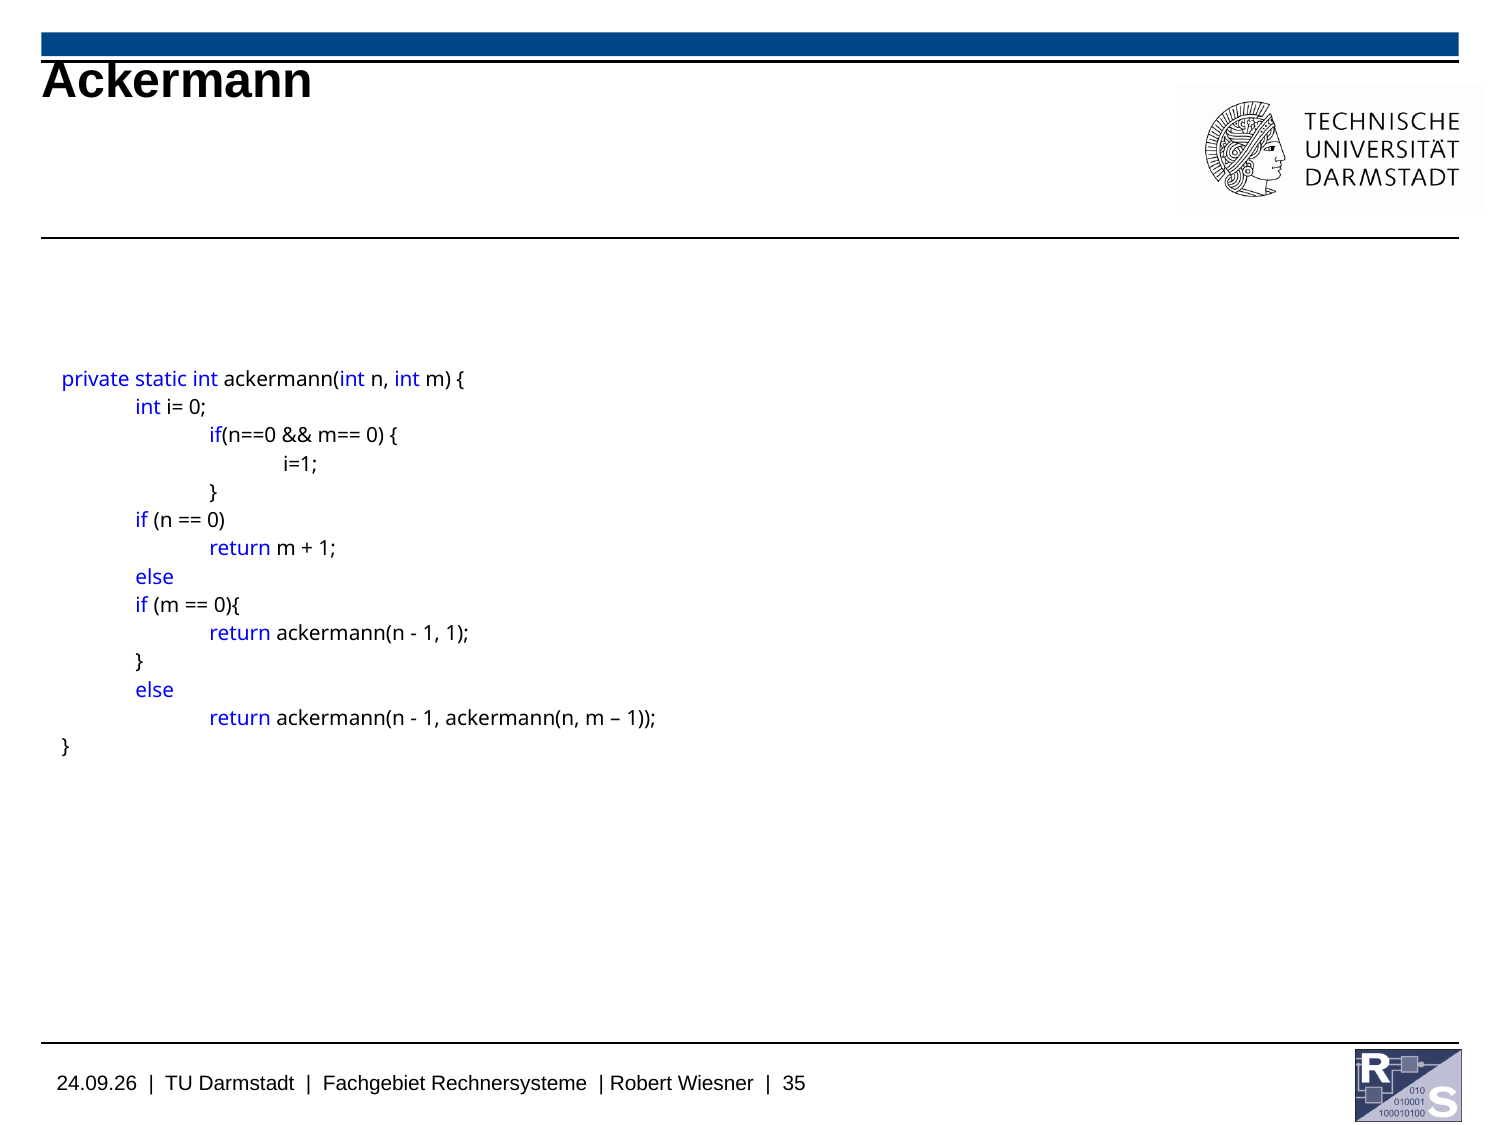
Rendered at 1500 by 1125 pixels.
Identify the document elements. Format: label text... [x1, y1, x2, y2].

picture [1355, 1049, 1462, 1122]
title Ackermann [41, 32, 1131, 183]
text_box private static int ackermann(int n, int m) { int i= 0; if(n==0 && m== 0) { i=1; } if (n == 0) return m + 1; else if (m == 0){ return ackermann(n - 1, 1); } else return ackermann(n - 1, ackermann(n, m – 1)); } [46, 356, 944, 866]
